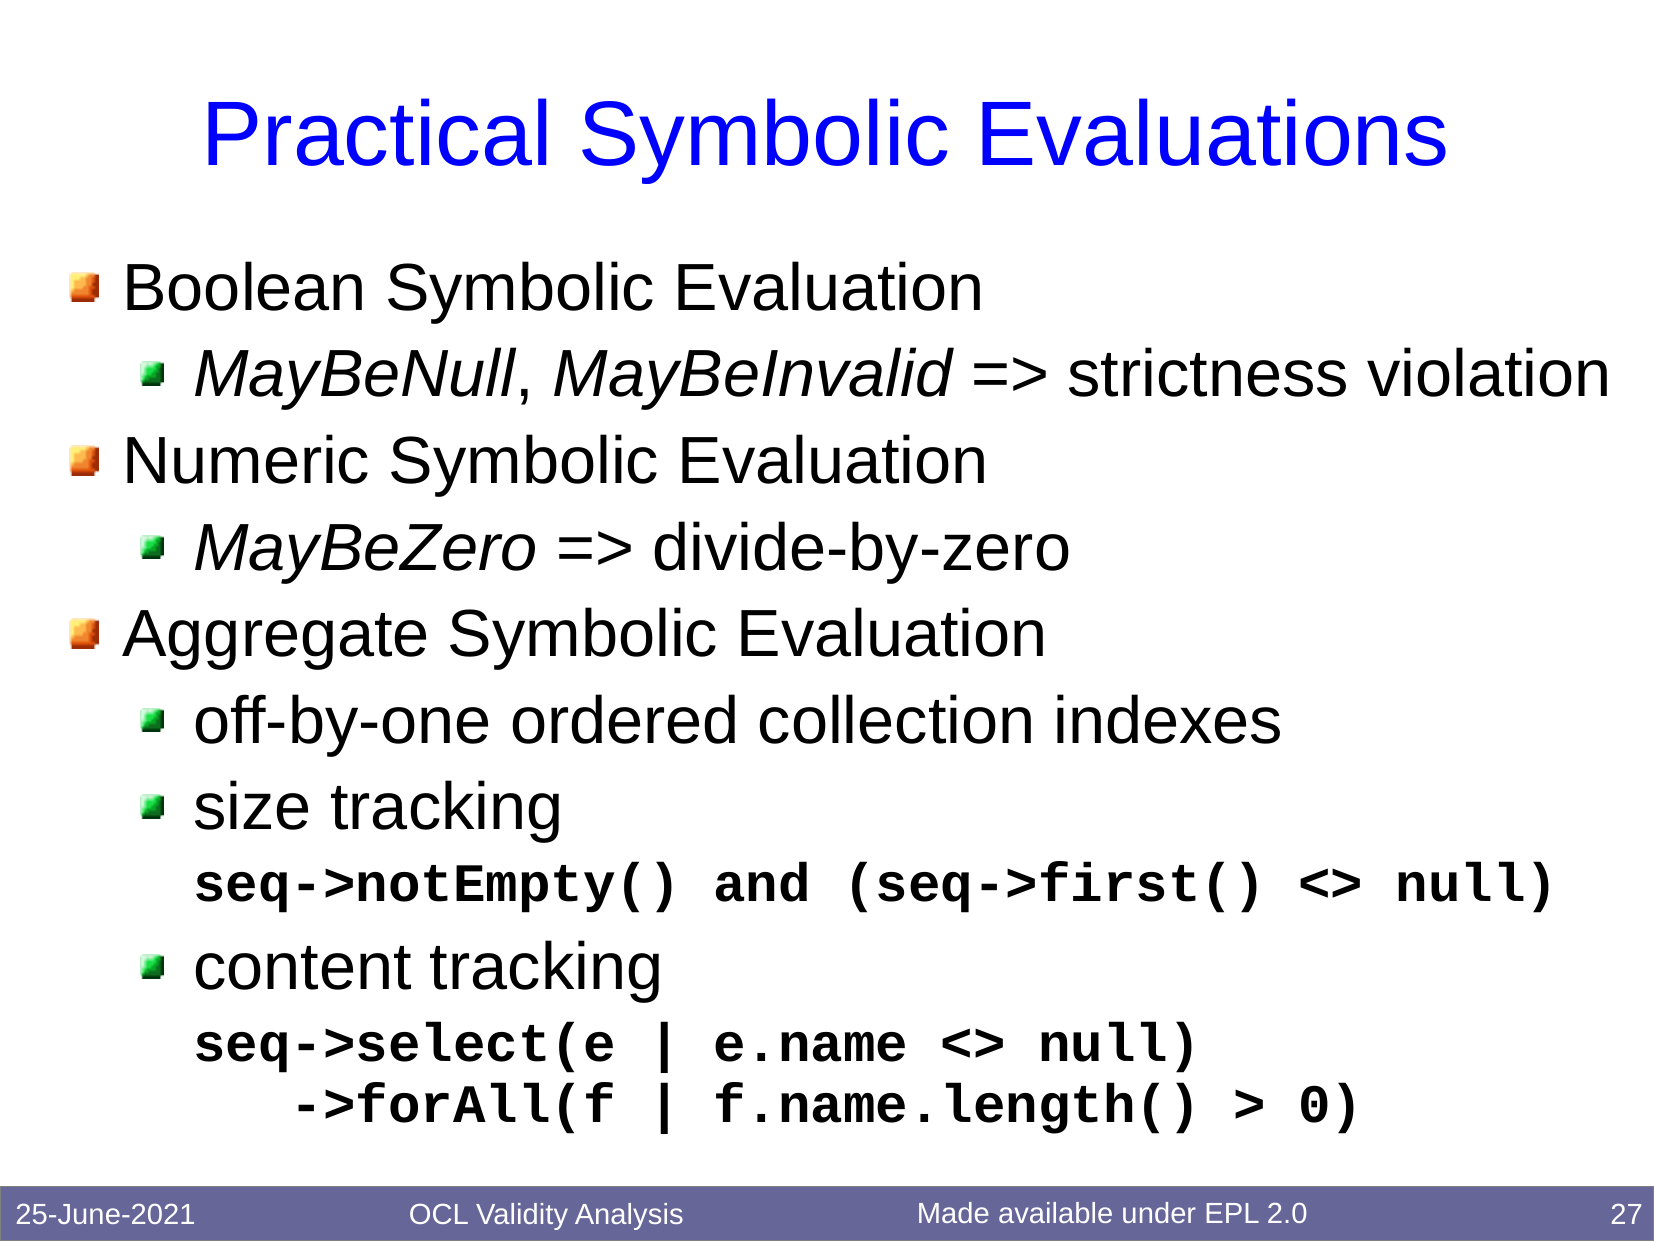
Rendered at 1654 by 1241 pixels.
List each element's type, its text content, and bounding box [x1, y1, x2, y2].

title Practical Symbolic Evaluations [0, 31, 1654, 237]
list Boolean Symbolic Evaluation MayBeNull, MayBeInvalid => strictness violation Numeric Symbolic Evaluation MayBeZero => divide-by-zero Aggregate Symbolic Evaluation off-by-one ordered collection indexes size tracking seq->notEmpty() and (seq->first() <> null) content tracking seq->select(e | e.name <> null) ->forAll(f | f.name.length() > 0) [51, 249, 1654, 1139]
